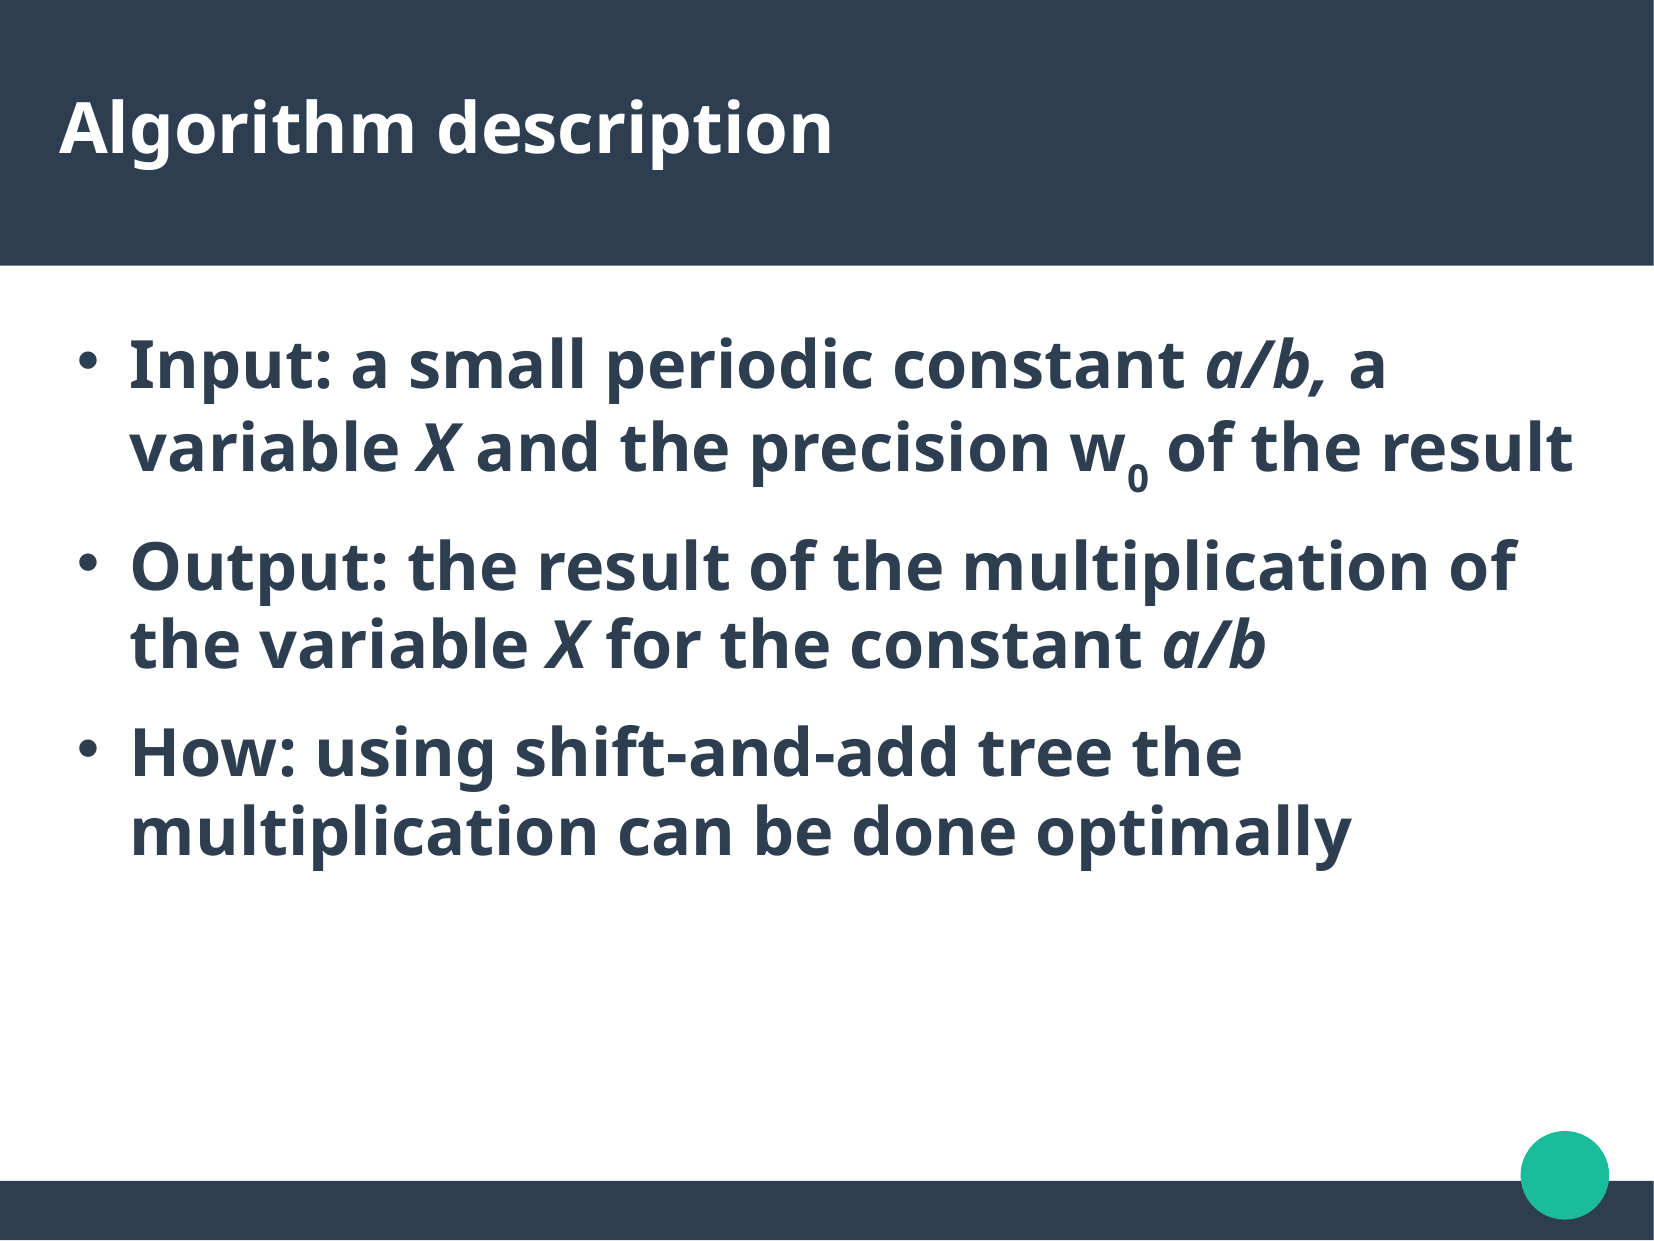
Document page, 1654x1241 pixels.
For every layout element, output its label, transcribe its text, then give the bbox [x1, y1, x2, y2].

title Algorithm description [59, 49, 1595, 207]
list Input: a small periodic constant a/b, a variable X and the precision w0 of the result Output: the result of the multiplication of the variable X for the constant a/b How: using shift-and-add tree the multiplication can be done optimally [59, 324, 1595, 1152]
